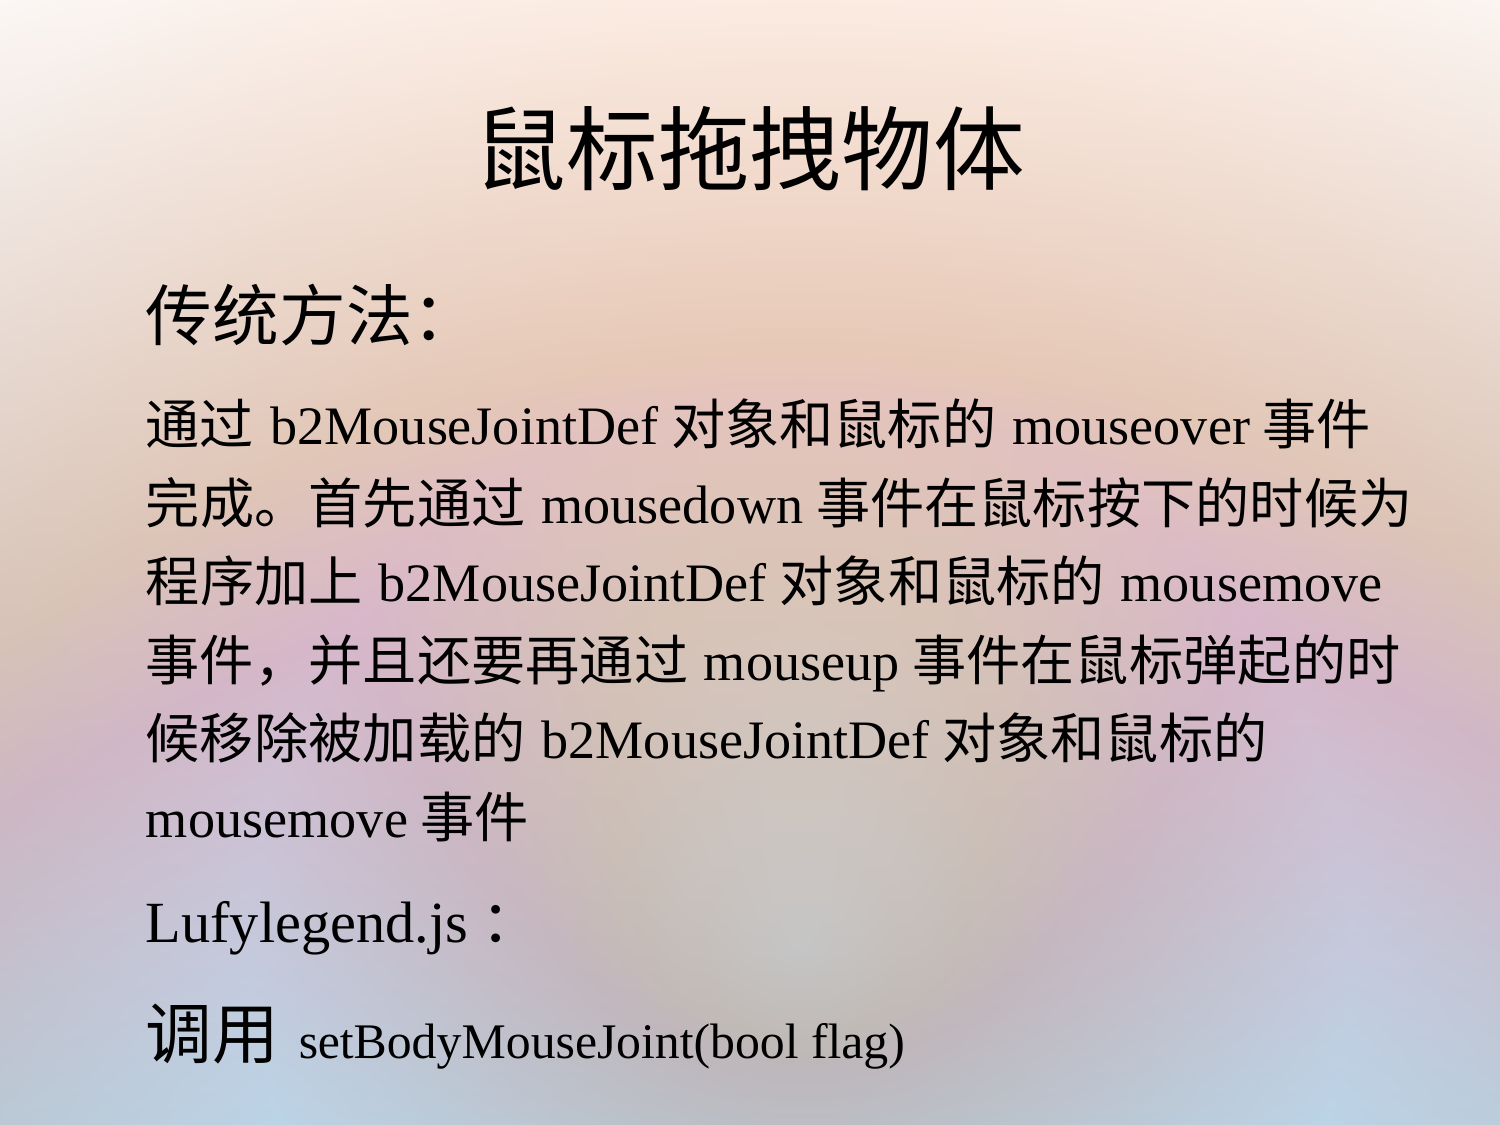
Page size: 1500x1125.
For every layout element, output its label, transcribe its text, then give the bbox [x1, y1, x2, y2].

list 传统方法： 通过b2MouseJointDef对象和鼠标的mouseover事件完成。首先通过mousedown事件在鼠标按下的时候为程序加上b2MouseJointDef对象和鼠标的mousemove事件，并且还要再通过mouseup事件在鼠标弹起的时候移除被加载的b2MouseJointDef对象和鼠标的mousemove事件 Lufylegend.js： 调用setBodyMouseJoint(bool flag) [75, 263, 1425, 1026]
title 鼠标拖拽物体 [75, 50, 1425, 238]
picture [0, 0, 1500, 1125]
